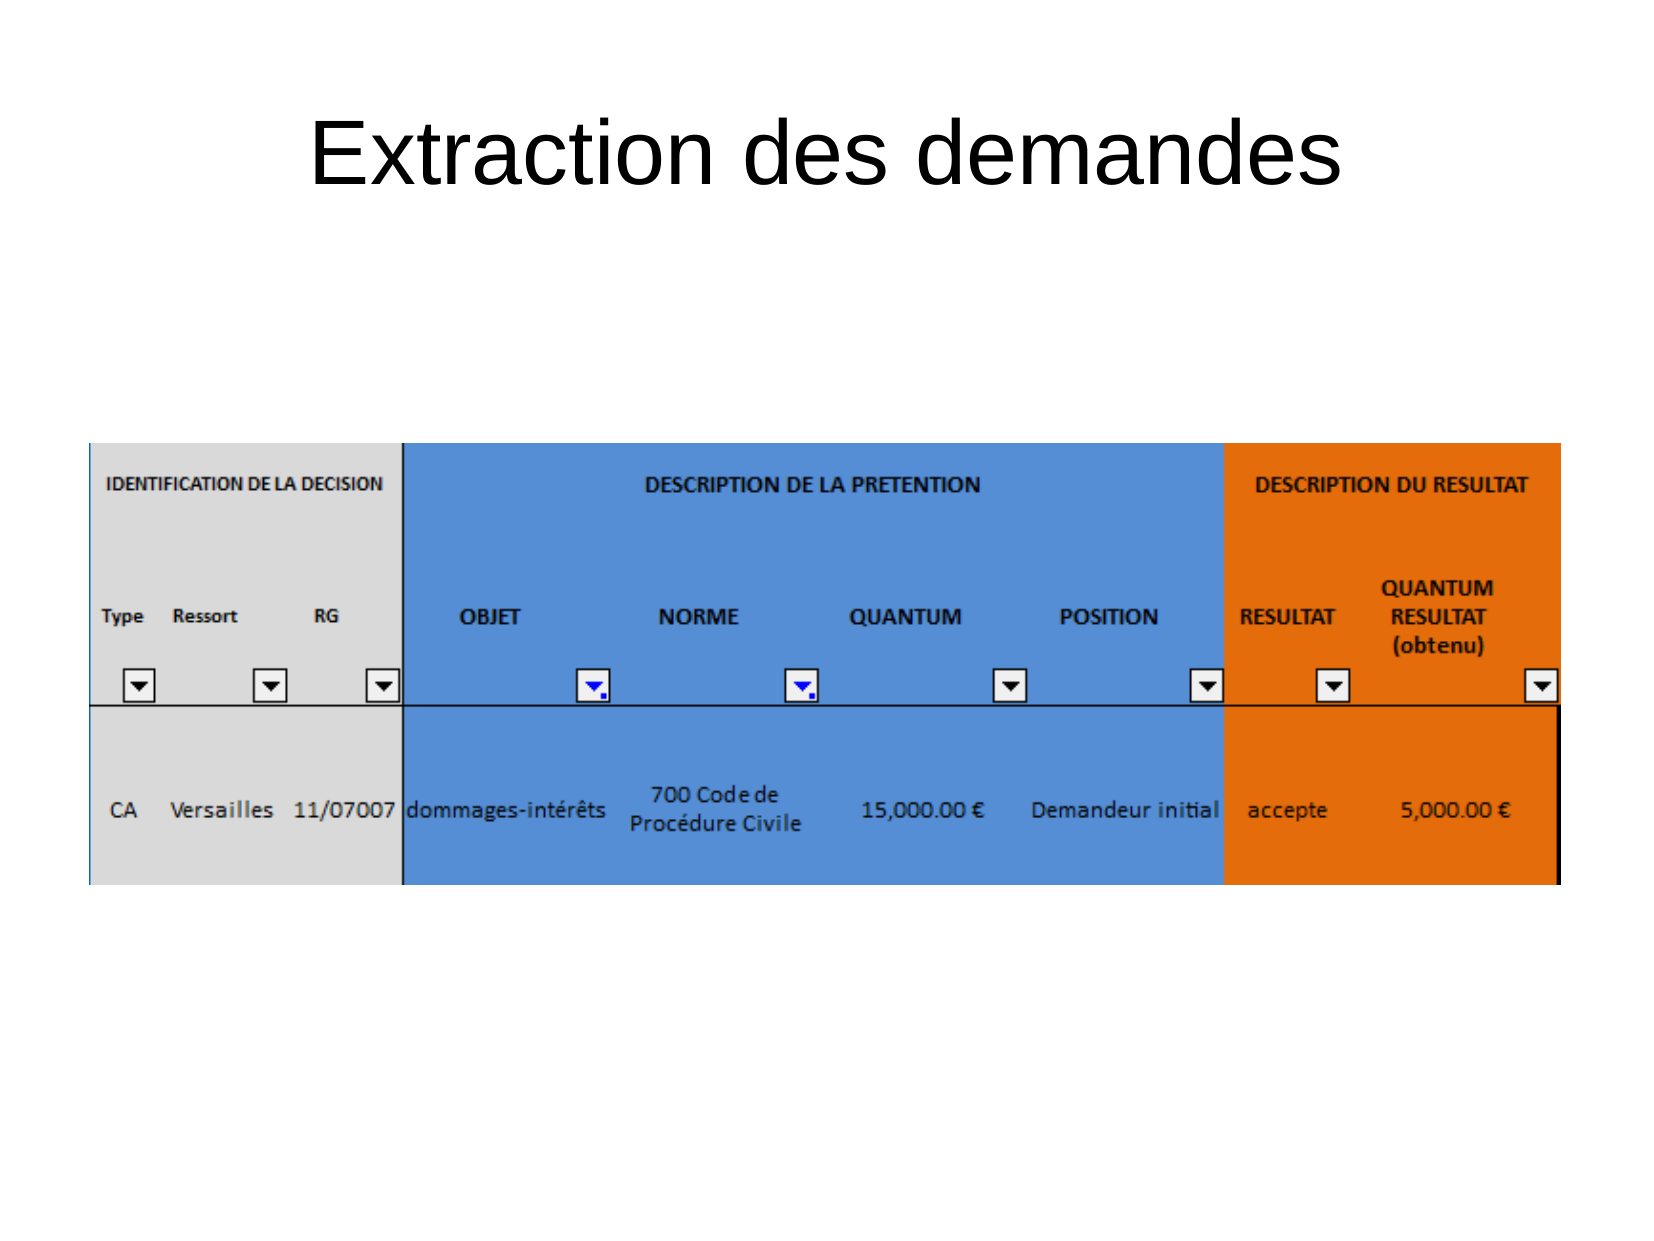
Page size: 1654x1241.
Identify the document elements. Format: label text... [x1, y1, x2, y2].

picture [89, 443, 1561, 886]
title Extraction des demandes [82, 49, 1571, 257]
